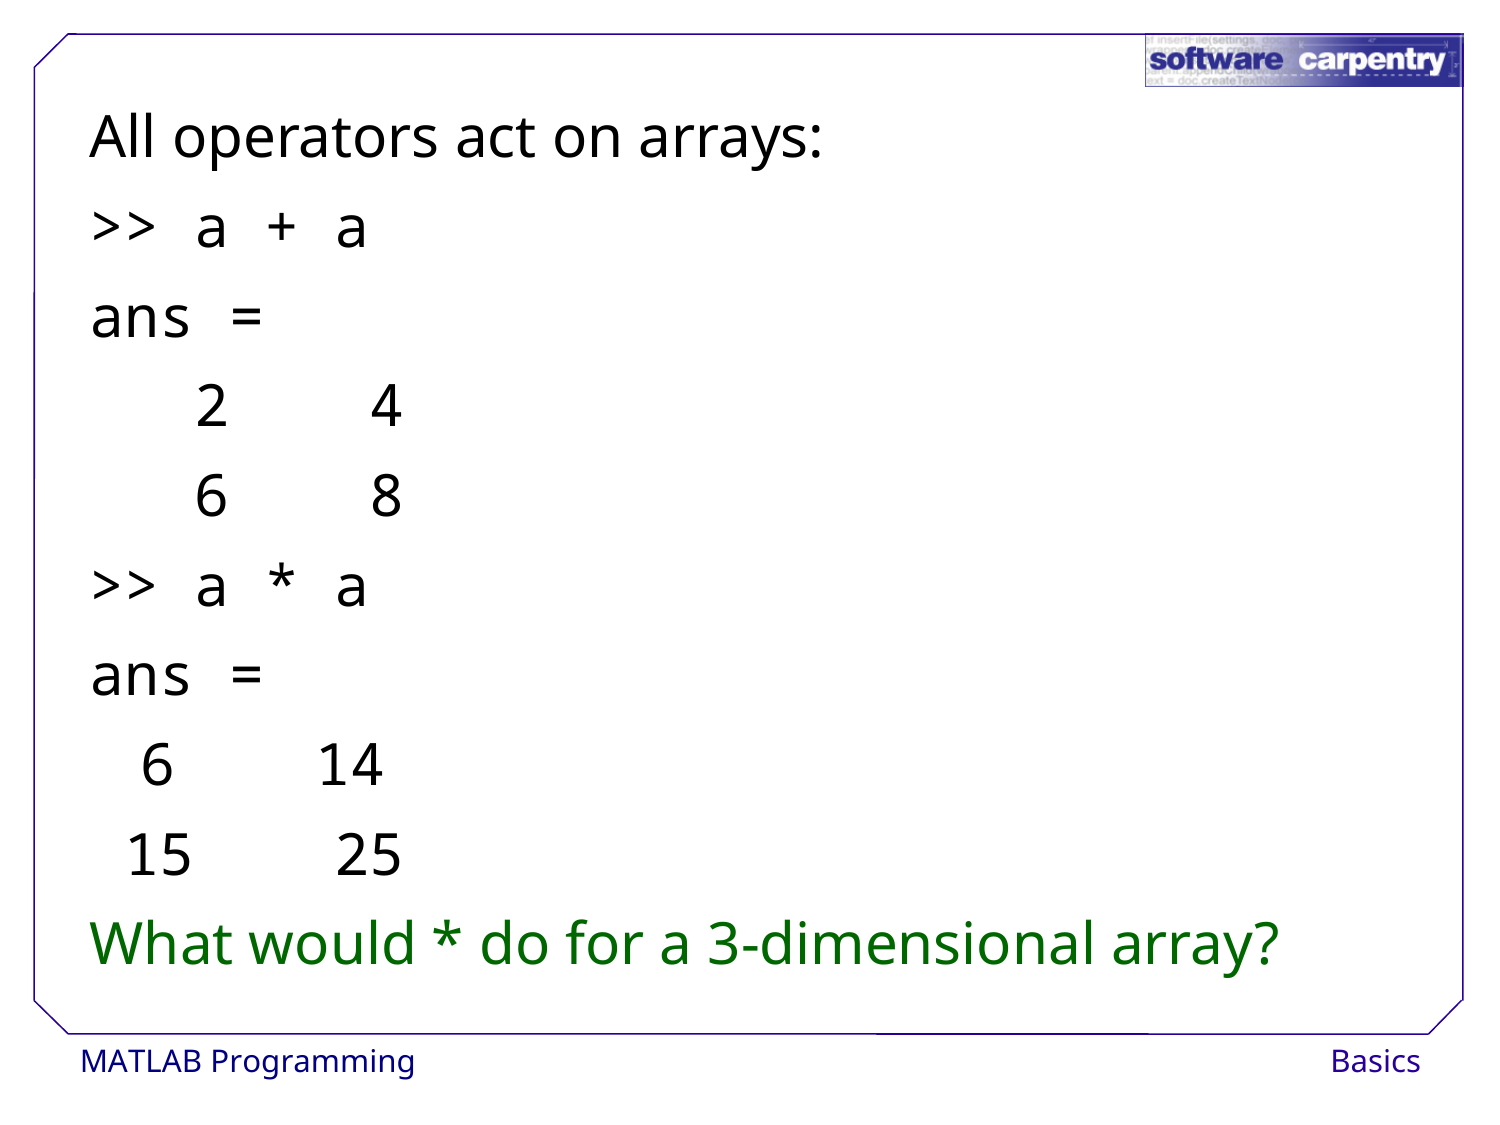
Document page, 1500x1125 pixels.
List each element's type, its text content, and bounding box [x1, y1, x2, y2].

picture [1145, 33, 1464, 87]
list All operators act on arrays: >> a + a ans = 2 4 6 8 >> a * a ans = 6 14 15 25 What would * do for a 3-dimensional array? [75, 99, 1426, 1013]
